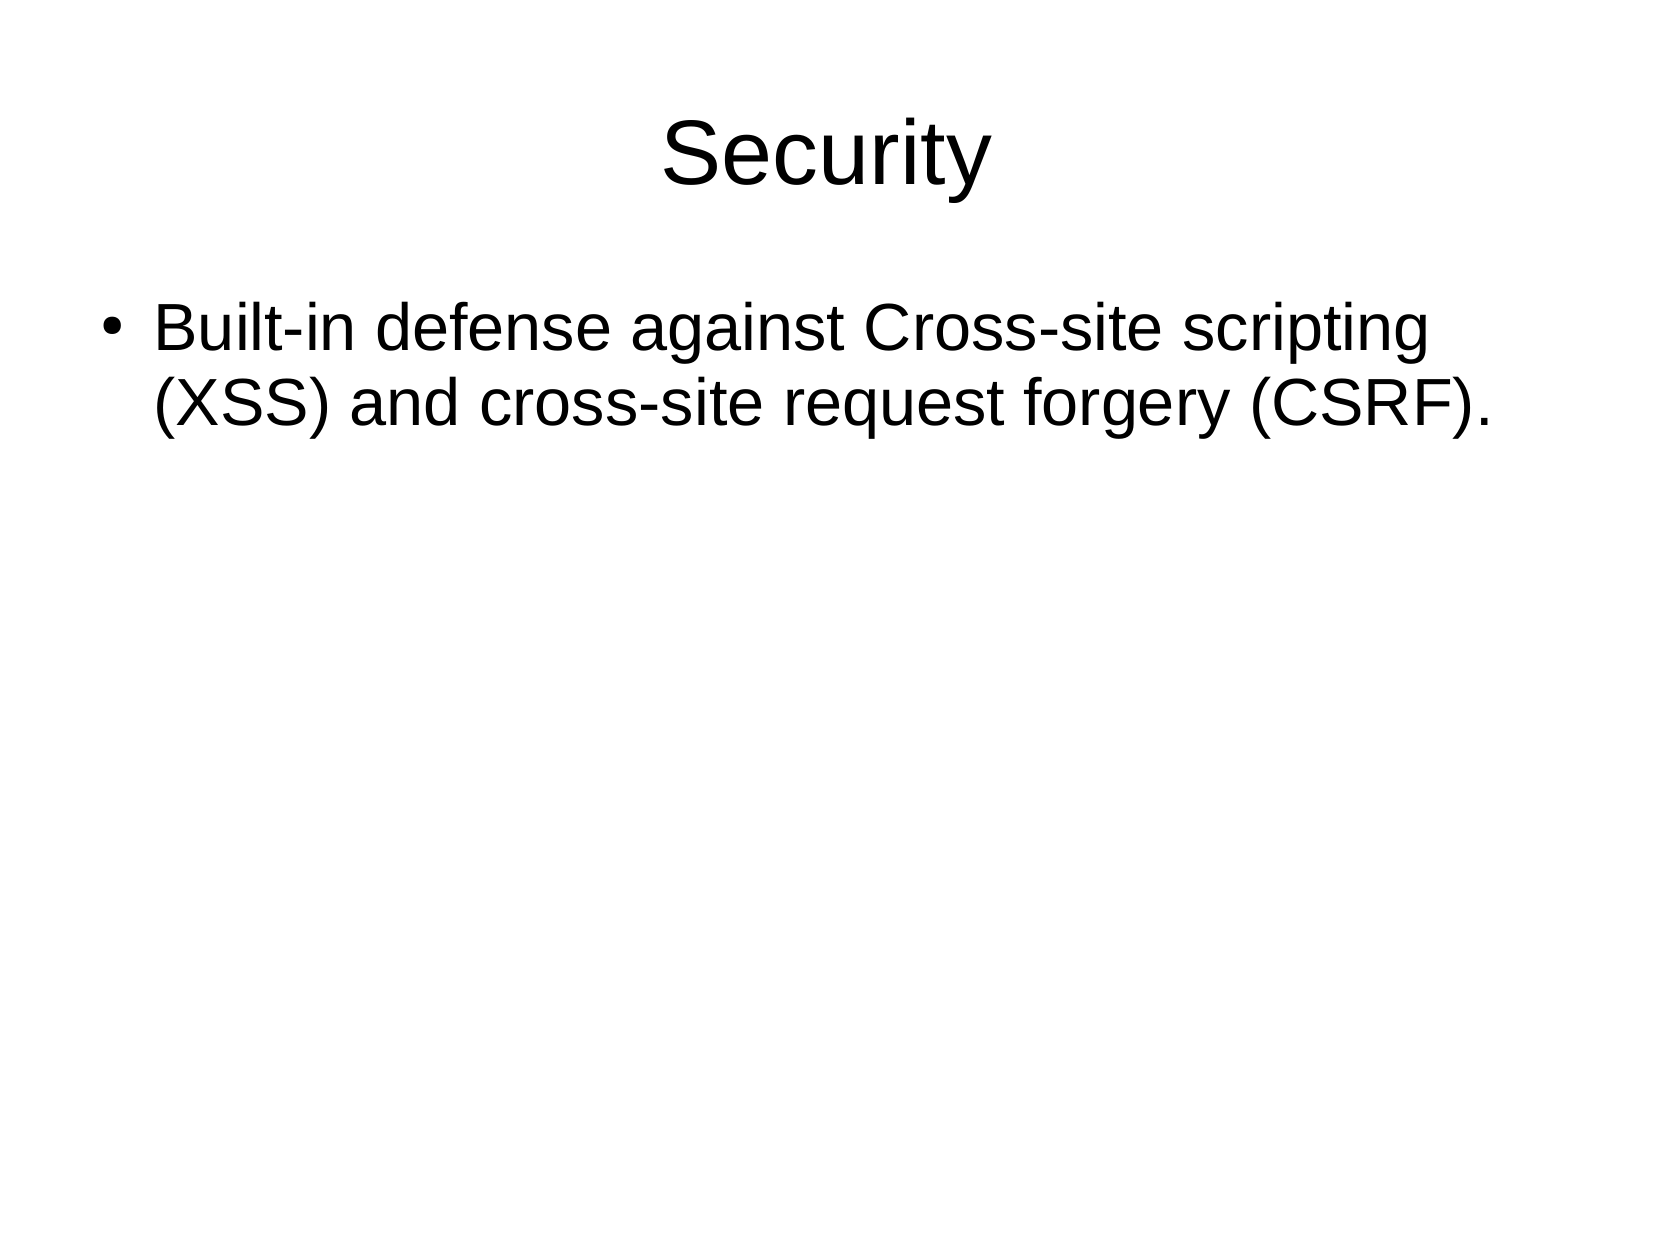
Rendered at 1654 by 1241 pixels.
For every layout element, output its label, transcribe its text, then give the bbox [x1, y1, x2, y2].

list Built-in defense against Cross-site scripting (XSS) and cross-site request forgery (CSRF). [82, 290, 1571, 1010]
title Security [82, 49, 1571, 257]
